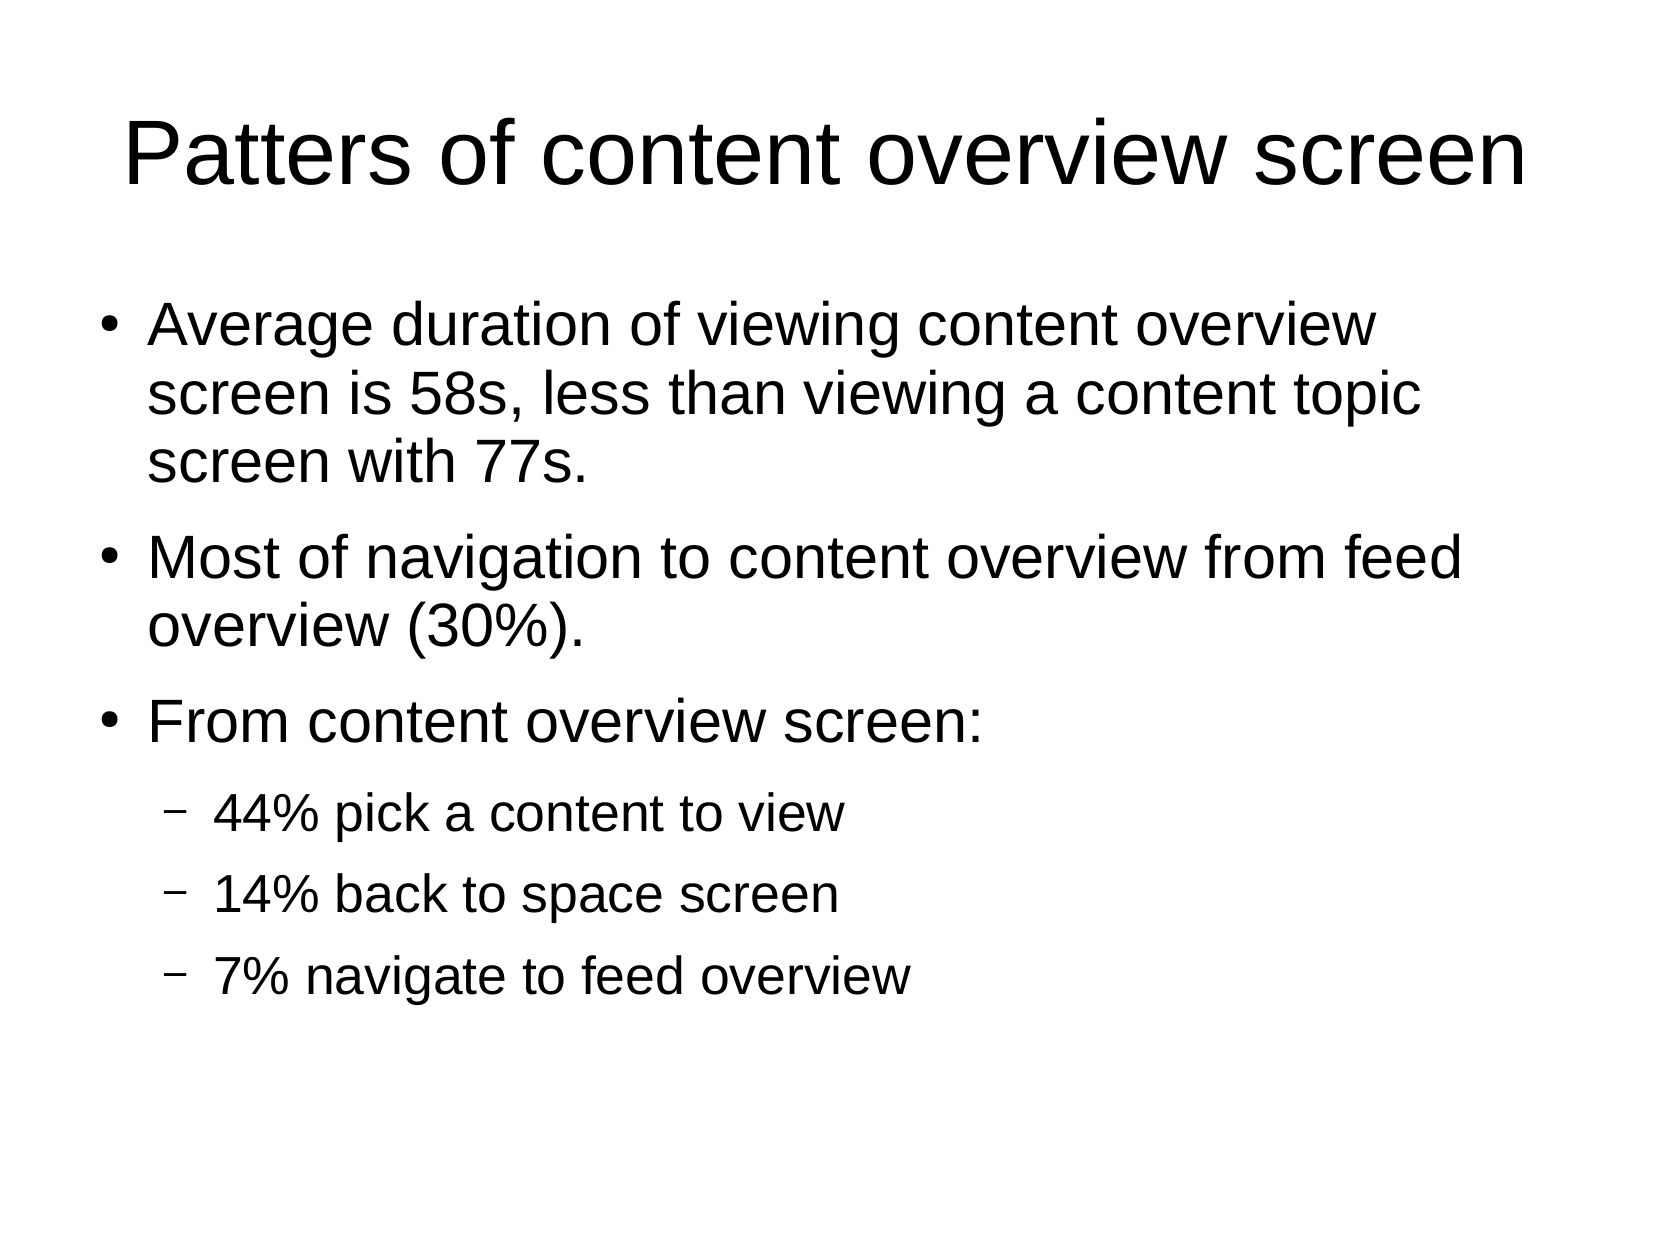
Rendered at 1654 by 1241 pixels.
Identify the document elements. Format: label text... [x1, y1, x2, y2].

title Patters of content overview screen [82, 49, 1571, 257]
list Average duration of viewing content overview screen is 58s, less than viewing a content topic screen with 77s. Most of navigation to content overview from feed overview (30%). From content overview screen: 44% pick a content to view 14% back to space screen 7% navigate to feed overview [82, 290, 1571, 1010]
